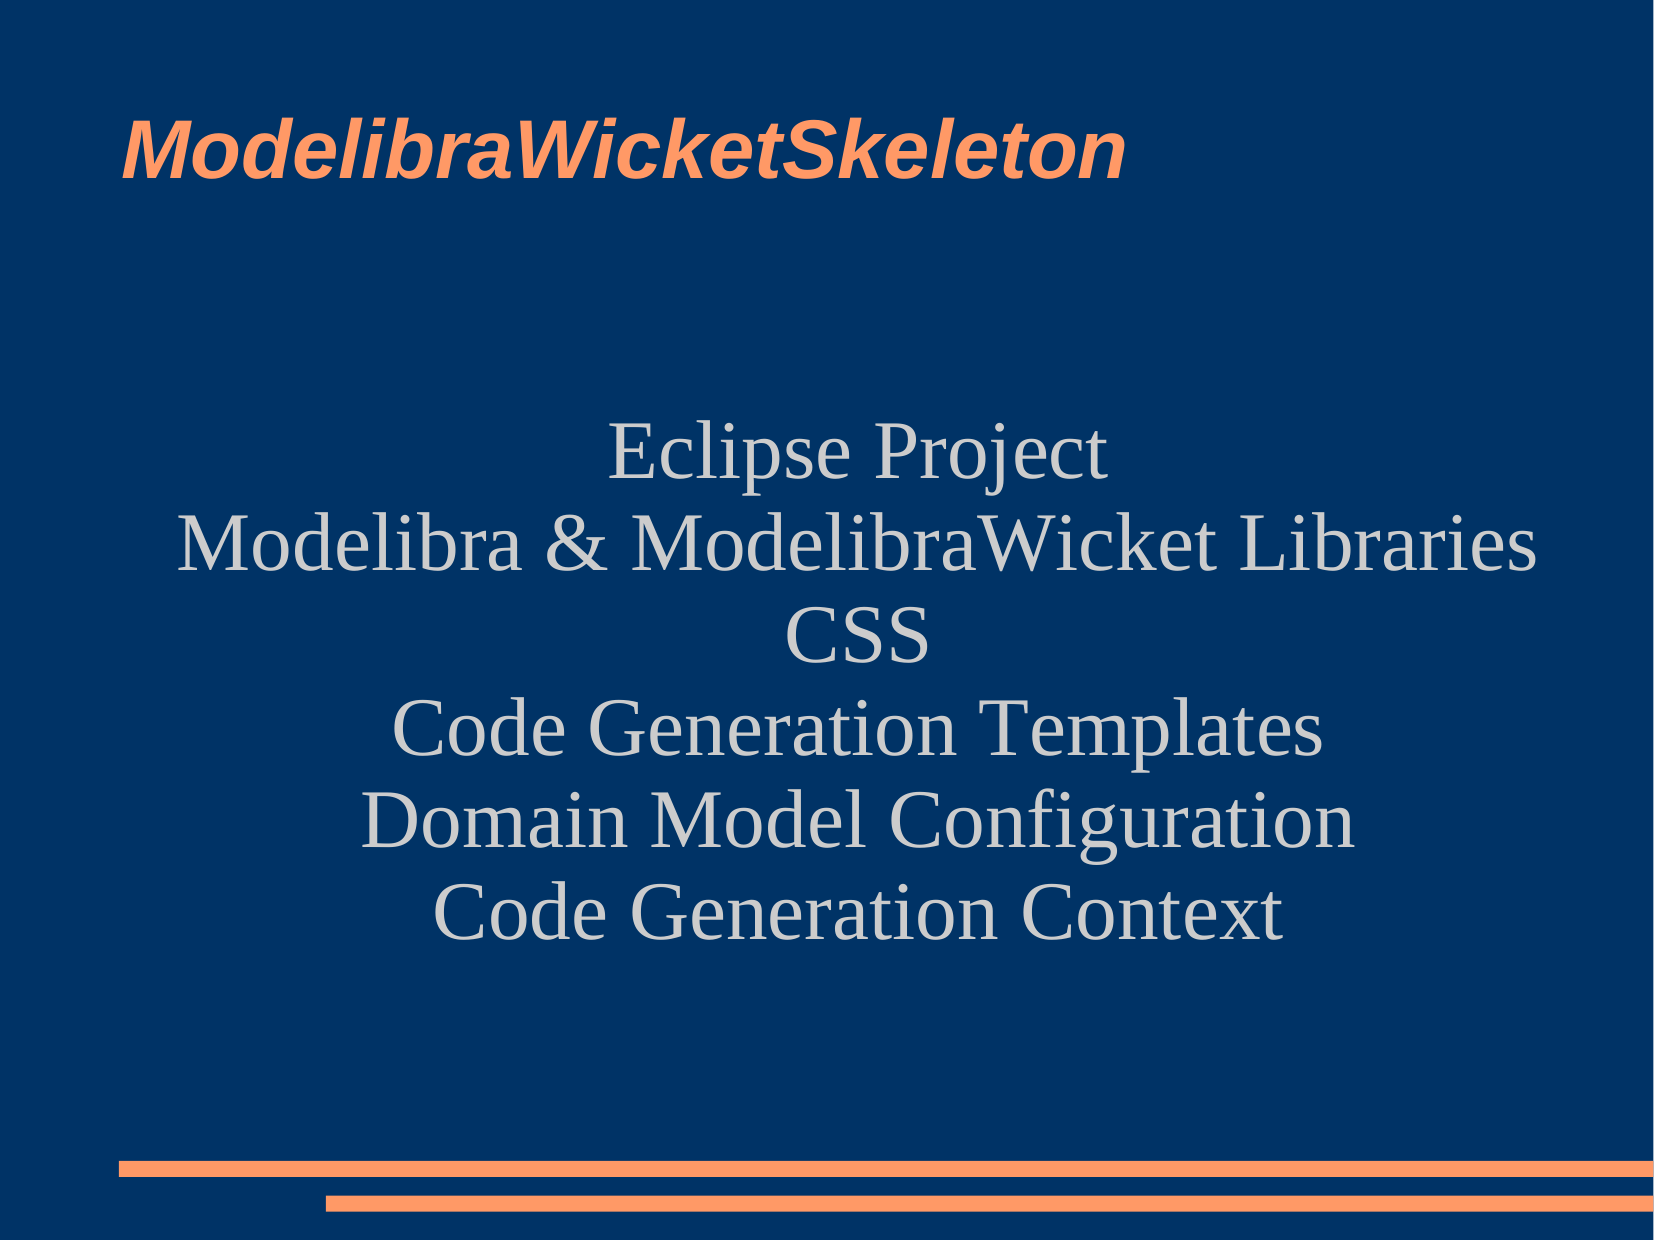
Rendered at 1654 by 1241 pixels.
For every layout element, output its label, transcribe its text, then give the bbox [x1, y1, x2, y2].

title ModelibraWicketSkeleton [121, 46, 1534, 254]
subtitle Eclipse Project Modelibra & ModelibraWicket Libraries CSS Code Generation Templates Domain Model Configuration Code Generation Context [121, 322, 1561, 1133]
